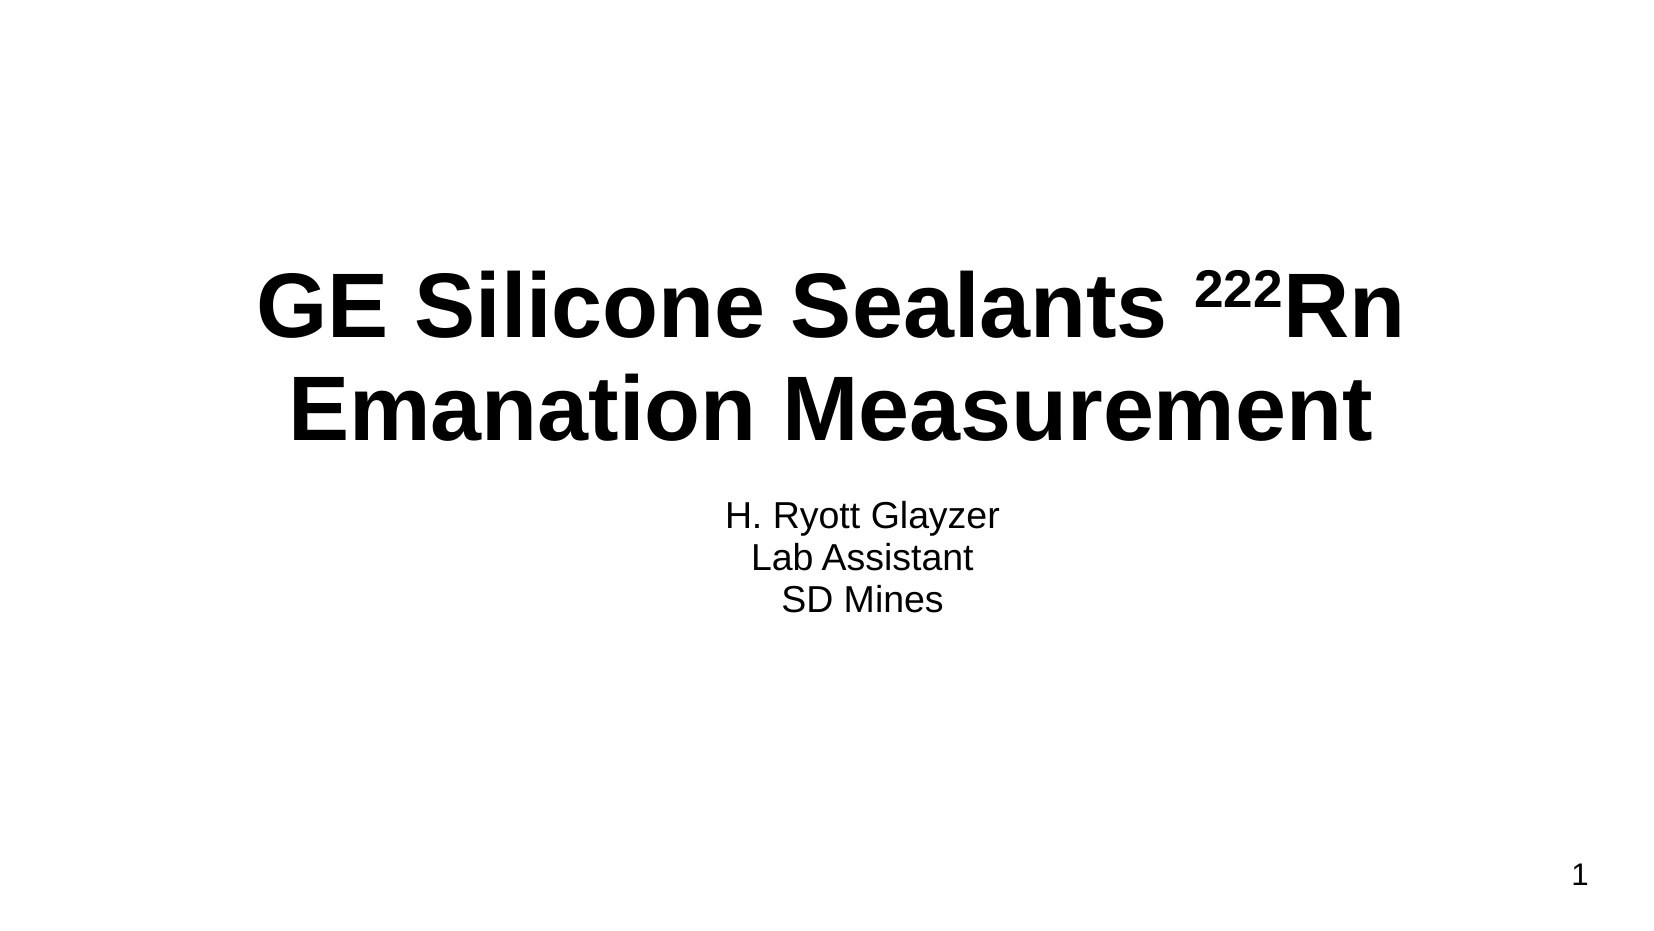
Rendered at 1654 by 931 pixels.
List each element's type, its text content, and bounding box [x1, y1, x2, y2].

text_box H. Ryott Glayzer Lab Assistant SD Mines [525, 487, 1201, 638]
title GE Silicone Sealants 222Rn Emanation Measurement [86, 264, 1576, 451]
